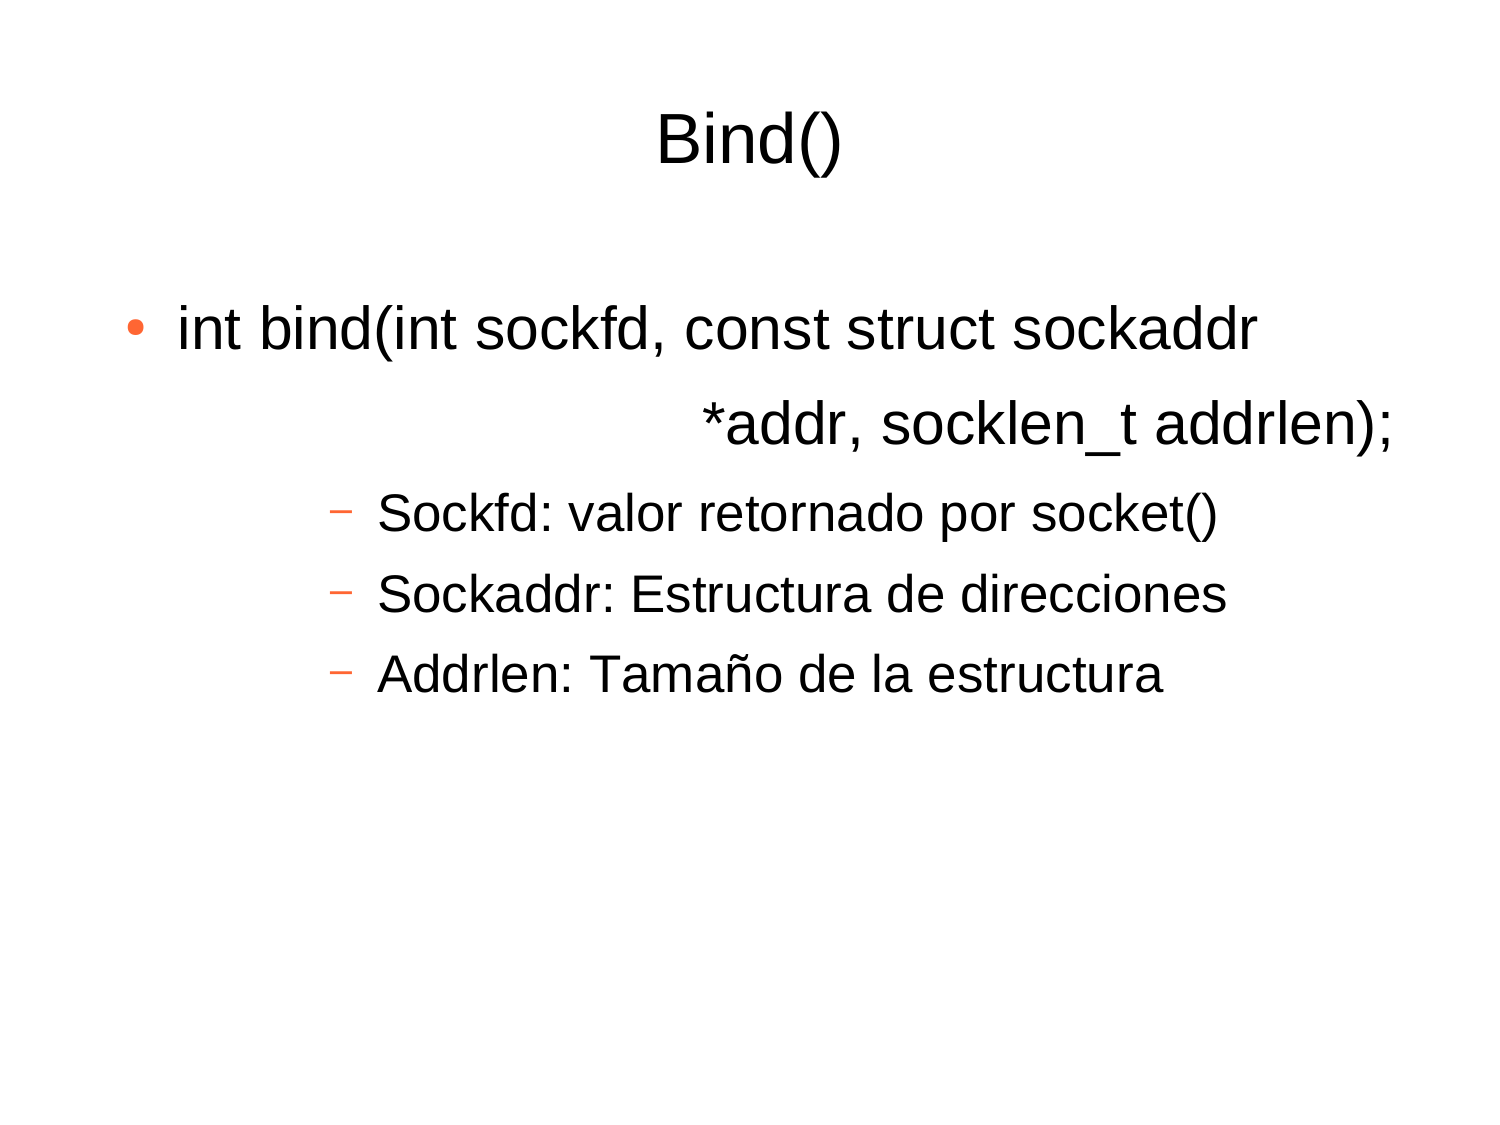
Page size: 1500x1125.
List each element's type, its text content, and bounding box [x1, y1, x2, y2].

title Bind() [75, 44, 1425, 233]
list int bind(int sockfd, const struct sockaddr *addr, socklen_t addrlen); Sockfd: valor retornado por socket() Sockaddr: Estructura de direcciones Addrlen: Tamaño de la estructura [107, 294, 1425, 948]
